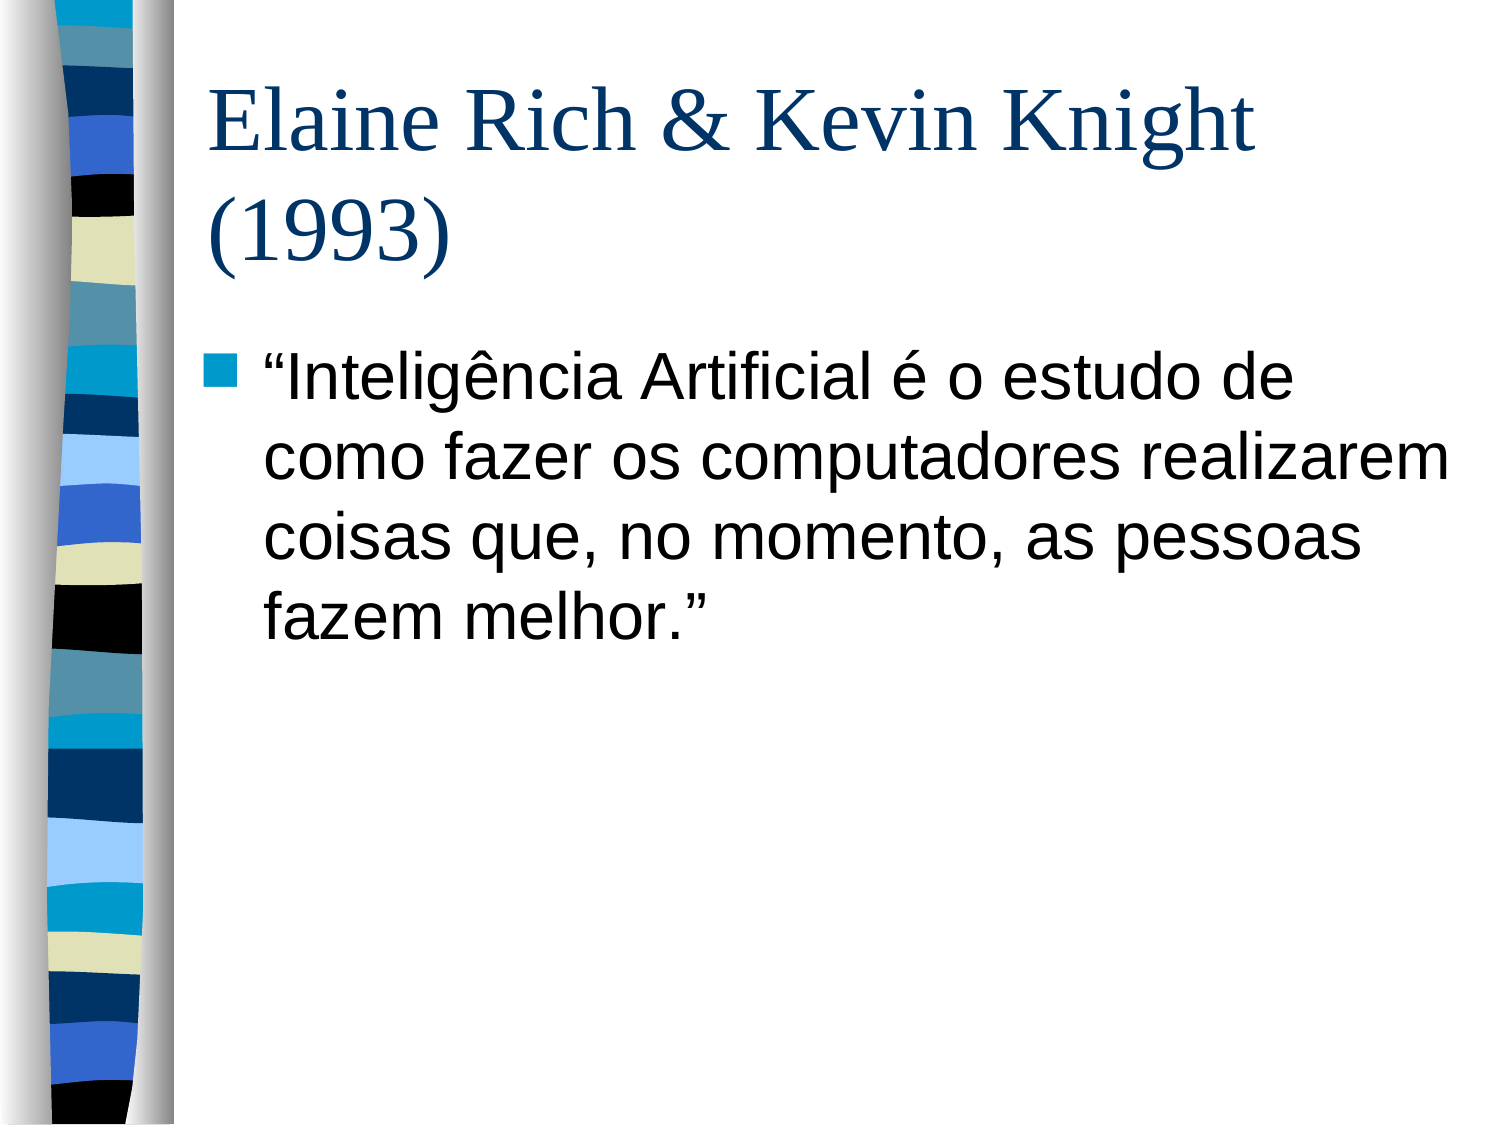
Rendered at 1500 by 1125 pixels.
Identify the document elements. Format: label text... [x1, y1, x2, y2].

list “Inteligência Artificial é o estudo de como fazer os computadores realizarem coisas que, no momento, as pessoas fazem melhor.” [192, 324, 1468, 1000]
title Elaine Rich & Kevin Knight (1993) [192, 51, 1468, 287]
